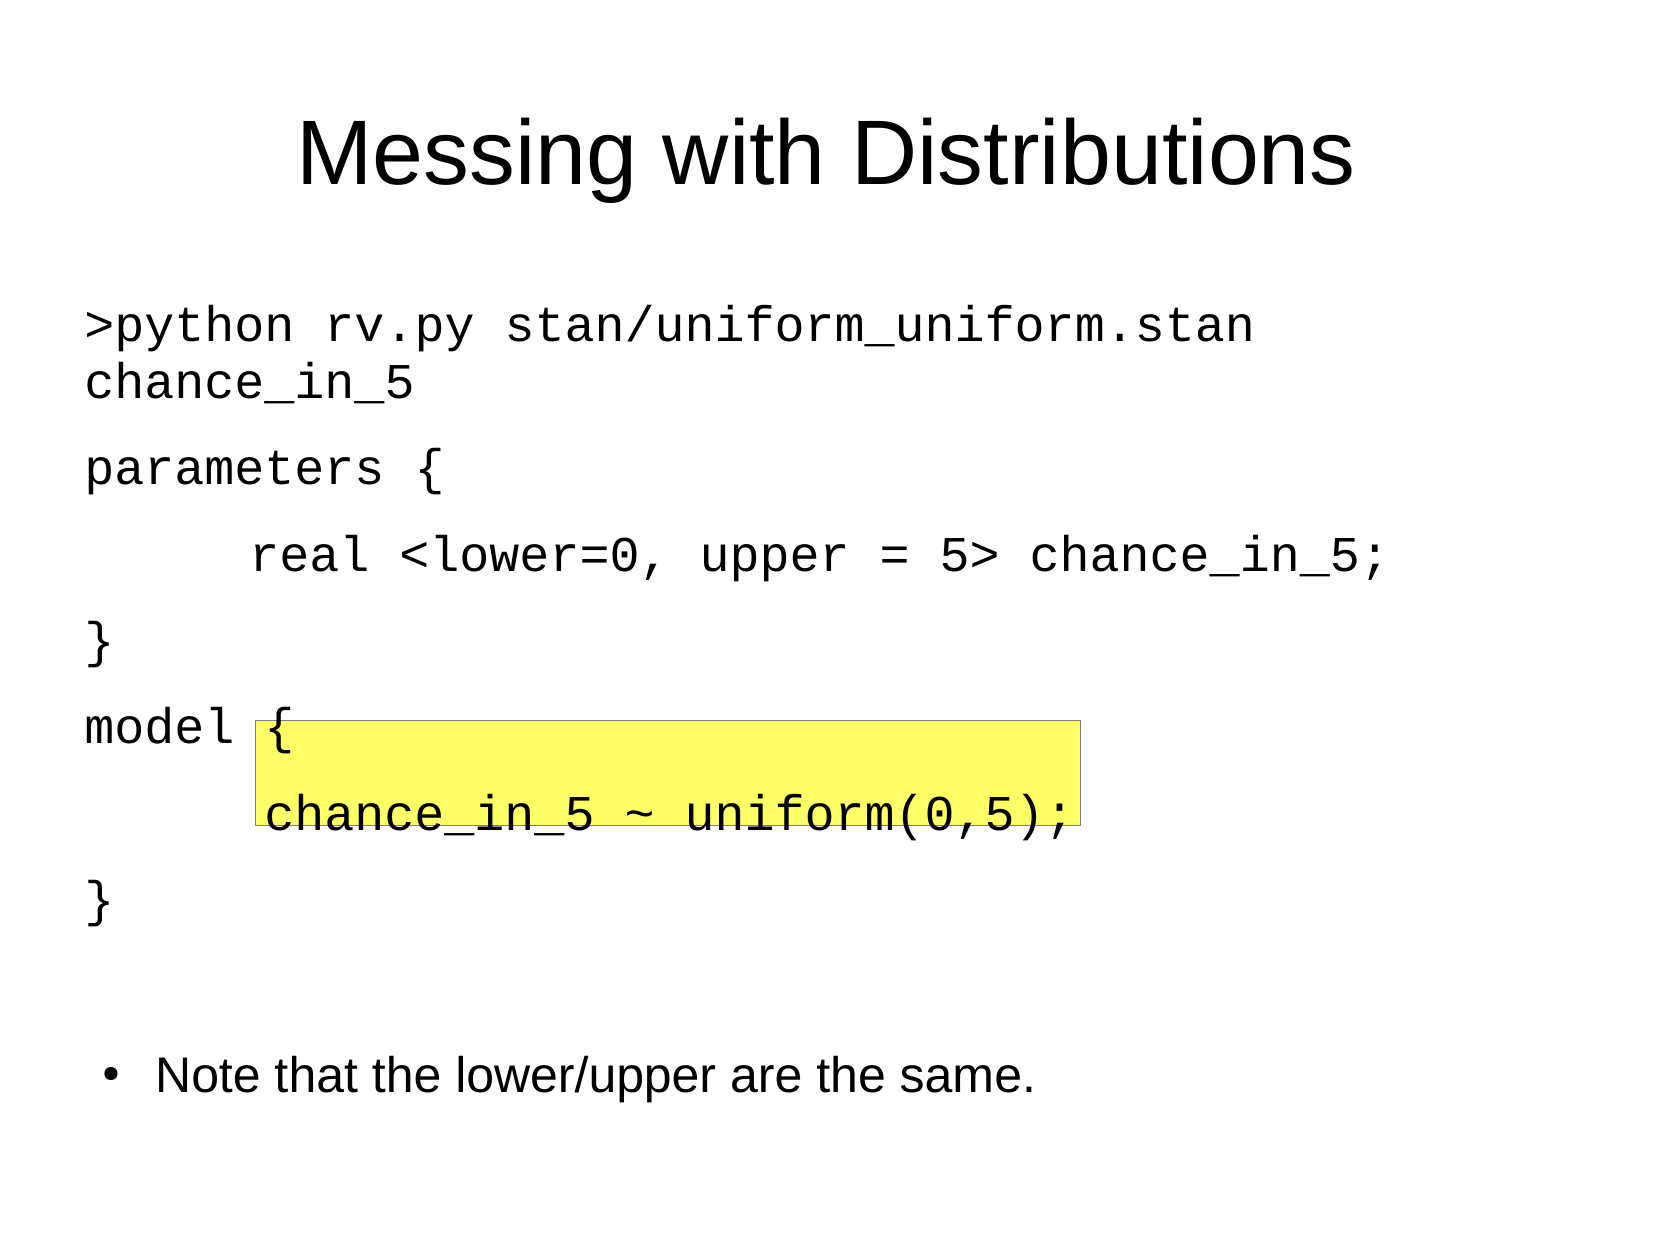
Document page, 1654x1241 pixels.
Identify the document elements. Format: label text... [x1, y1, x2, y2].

title Messing with Distributions [82, 49, 1571, 257]
list >python rv.py stan/uniform_uniform.stan chance_in_5 parameters { real <lower=0, upper = 5> chance_in_5; } model { chance_in_5 ~ uniform(0,5); } Note that the lower/upper are the same. [84, 300, 1573, 1171]
